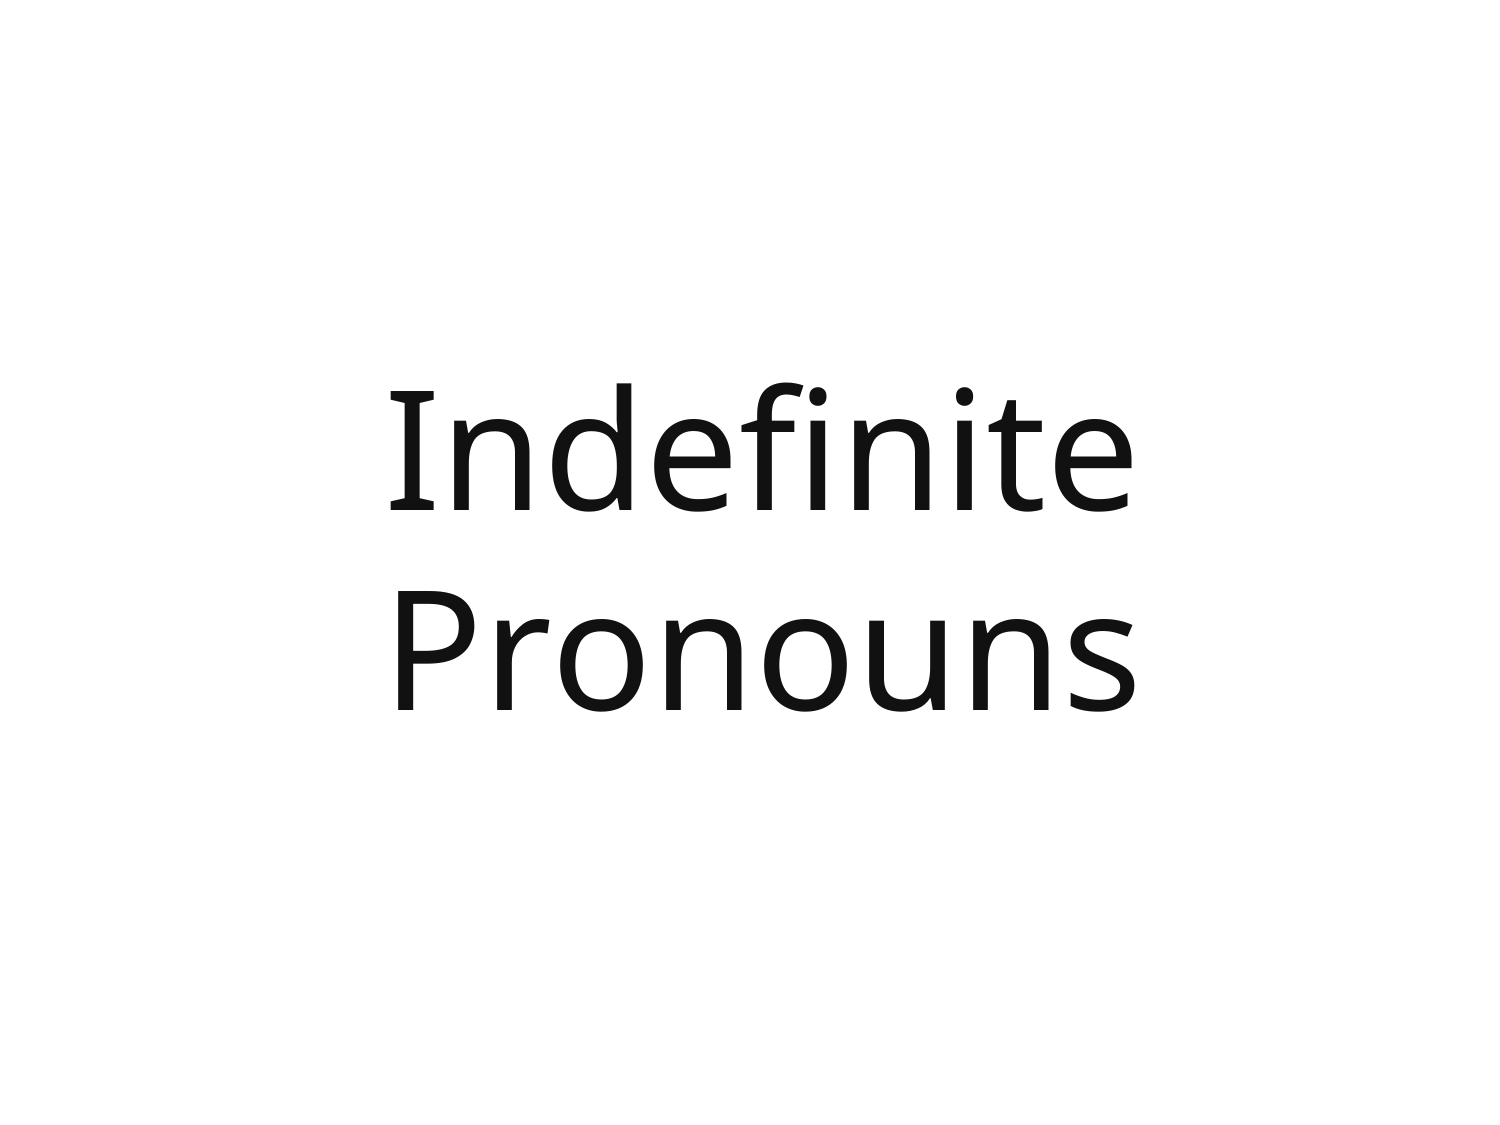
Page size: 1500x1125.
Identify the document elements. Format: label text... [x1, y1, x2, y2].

text_box Indefinite Pronouns [125, 312, 1401, 775]
